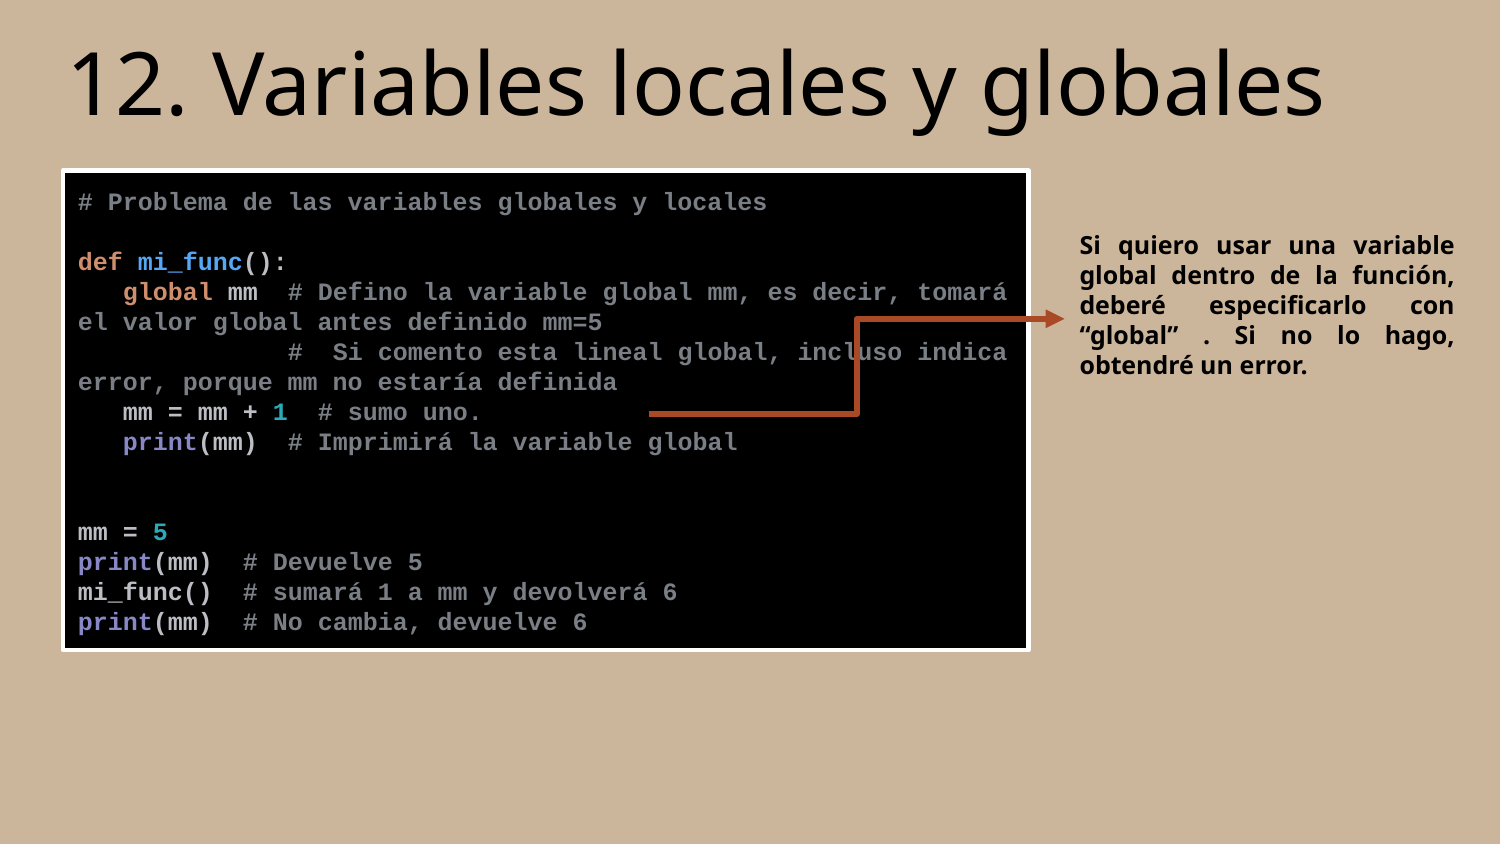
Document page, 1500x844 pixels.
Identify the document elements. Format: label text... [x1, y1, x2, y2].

text_box # Problema de las variables globales y locales def mi_func(): global mm # Defino la variable global mm, es decir, tomará el valor global antes definido mm=5 # Si comento esta lineal global, incluso indica error, porque mm no estaría definida mm = mm + 1 # sumo uno. print(mm) # Imprimirá la variable global mm = 5 print(mm) # Devuelve 5 mi_func() # sumará 1 a mm y devolverá 6 print(mm) # No cambia, devuelve 6 [62, 170, 1029, 650]
title 12. Variables locales y globales [51, 11, 1449, 148]
text_box Si quiero usar una variable global dentro de la función, deberé especificarlo con “global” . Si no lo hago, obtendré un error. [1064, 170, 1471, 438]
